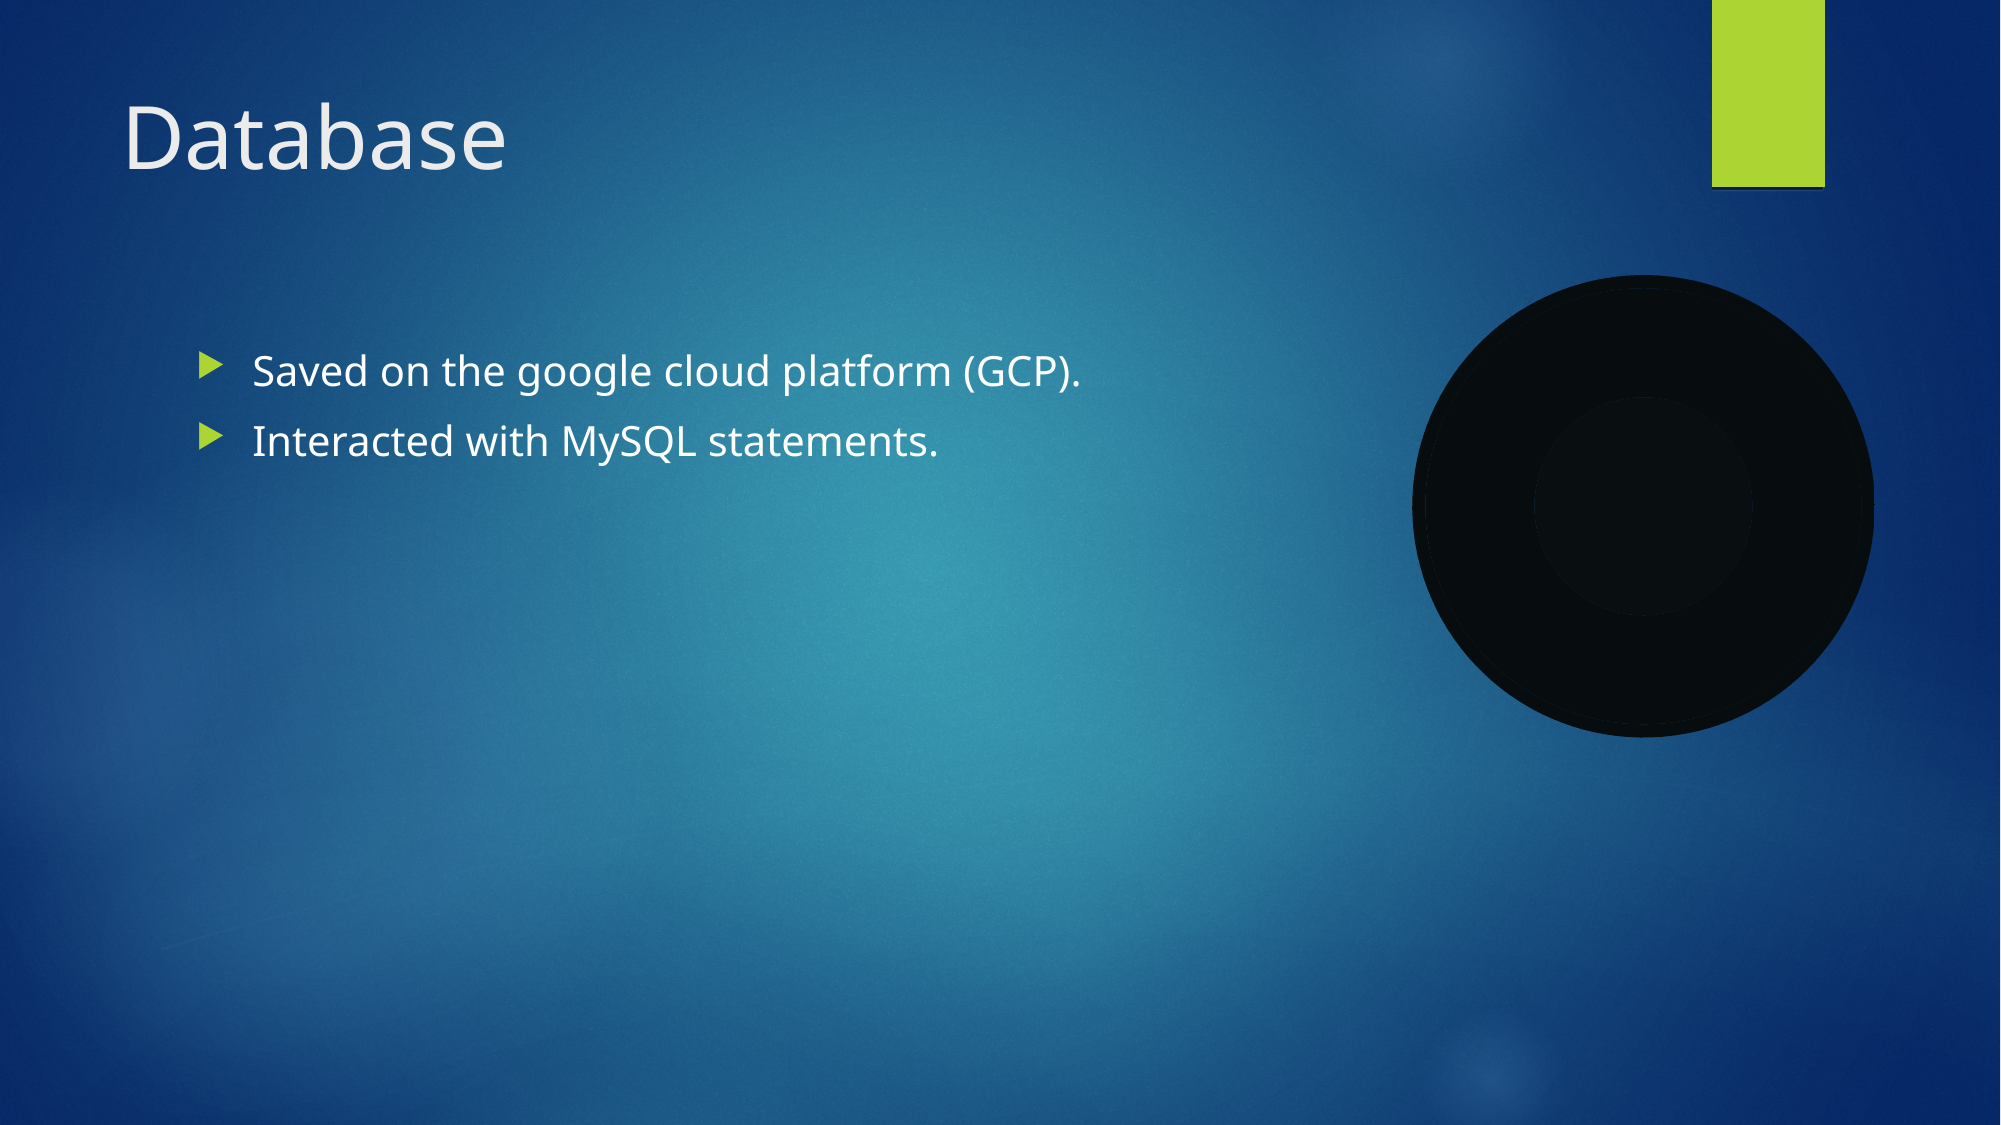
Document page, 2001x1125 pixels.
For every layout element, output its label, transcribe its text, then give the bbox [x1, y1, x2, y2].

title Database [106, 74, 1649, 305]
list Saved on the google cloud platform (GCP). Interacted with MySQL statements. [181, 336, 1649, 1026]
